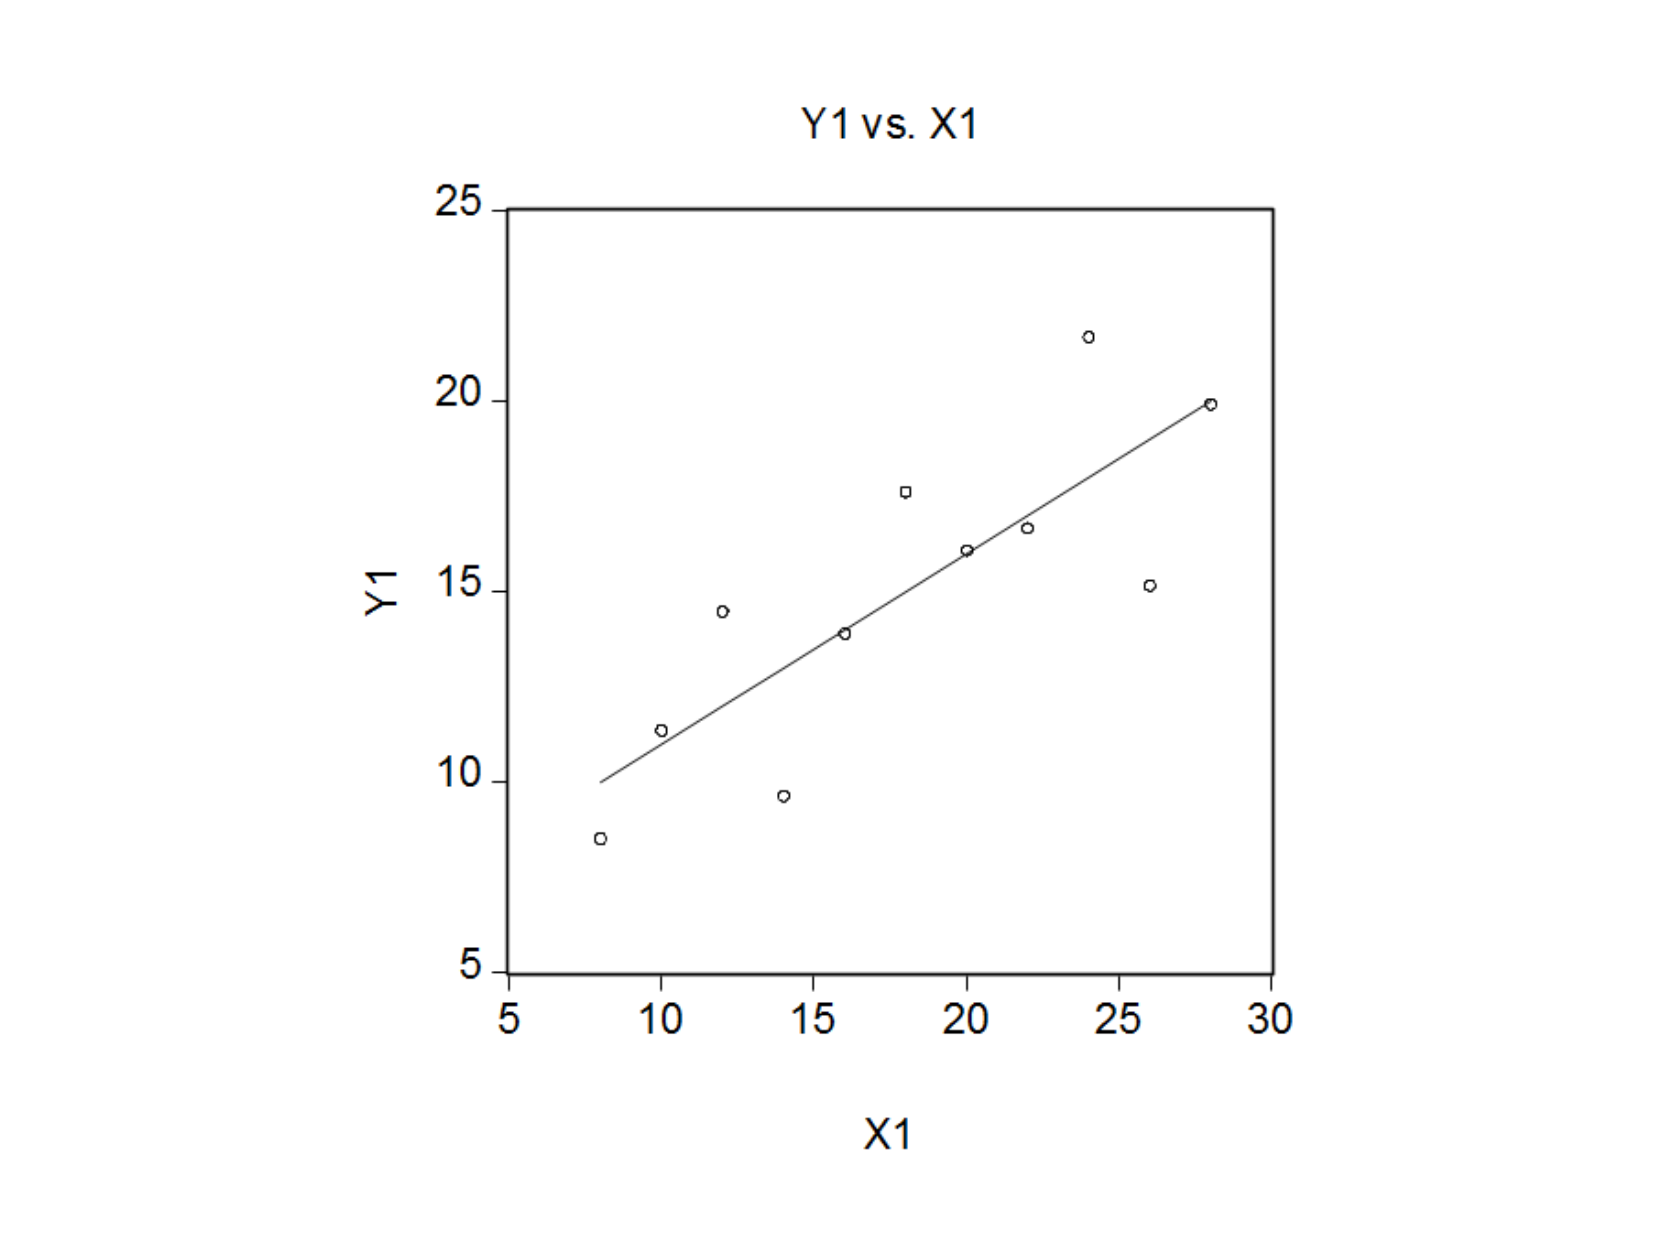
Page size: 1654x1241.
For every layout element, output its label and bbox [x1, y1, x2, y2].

picture [318, 62, 1300, 1197]
